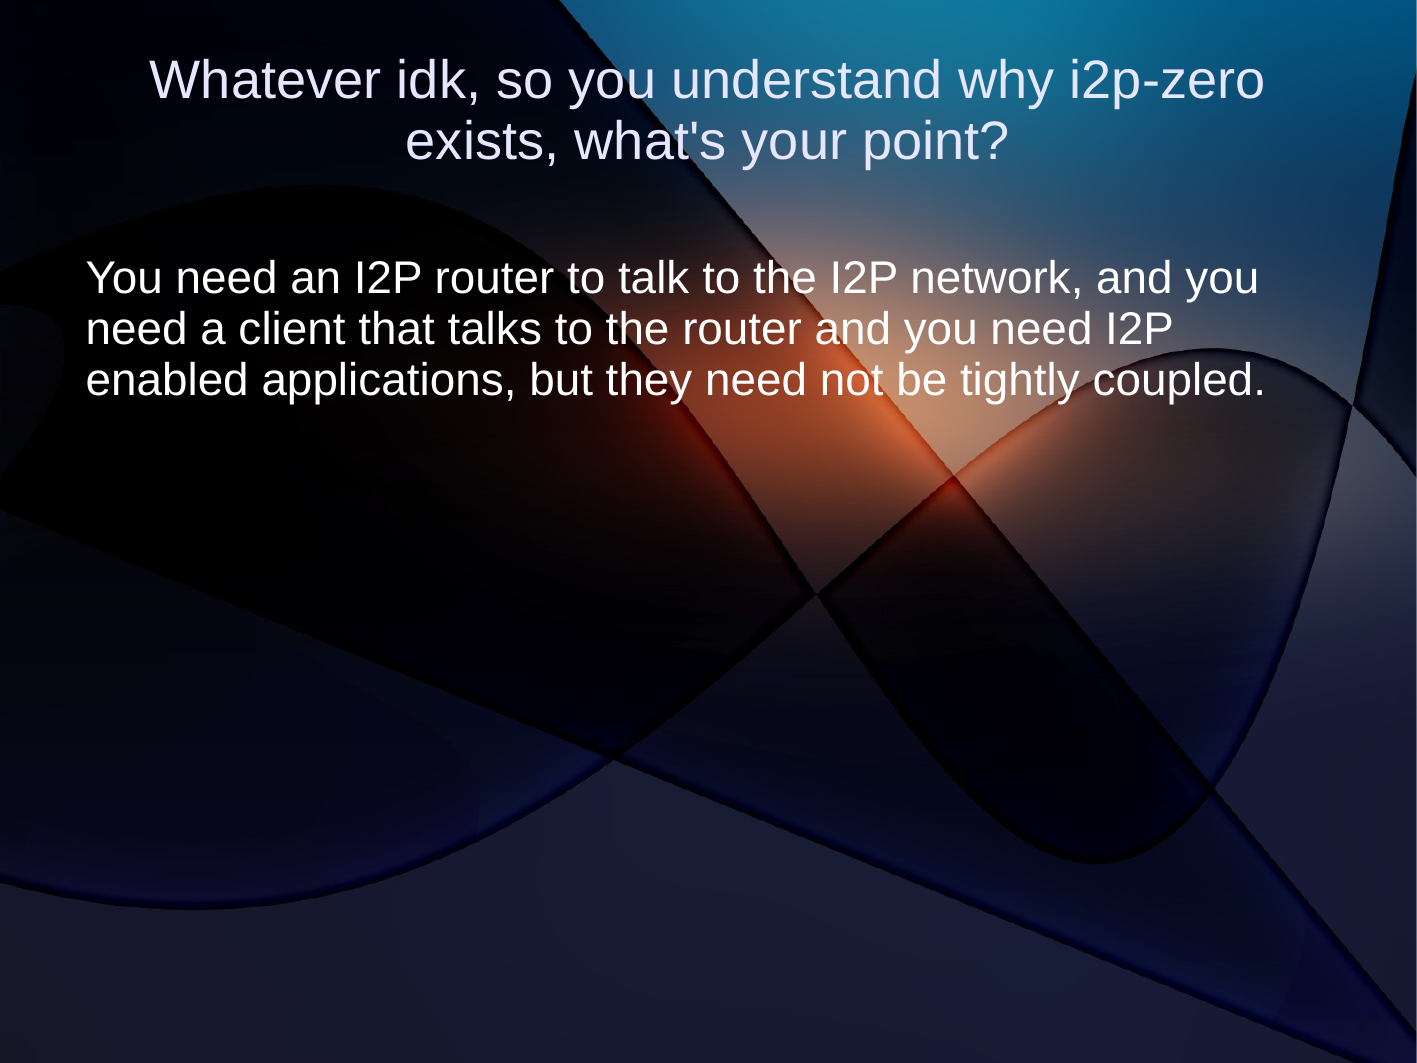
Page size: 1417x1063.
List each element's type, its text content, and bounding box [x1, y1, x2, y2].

title Whatever idk, so you understand why i2p-zero exists, what's your point? [70, 42, 1346, 213]
subtitle You need an I2P router to talk to the I2P network, and you need a client that talks to the router and you need I2P enabled applications, but they need not be tightly coupled. [70, 244, 1346, 925]
picture [0, 0, 1417, 1063]
picture [1093, 34, 1099, 42]
